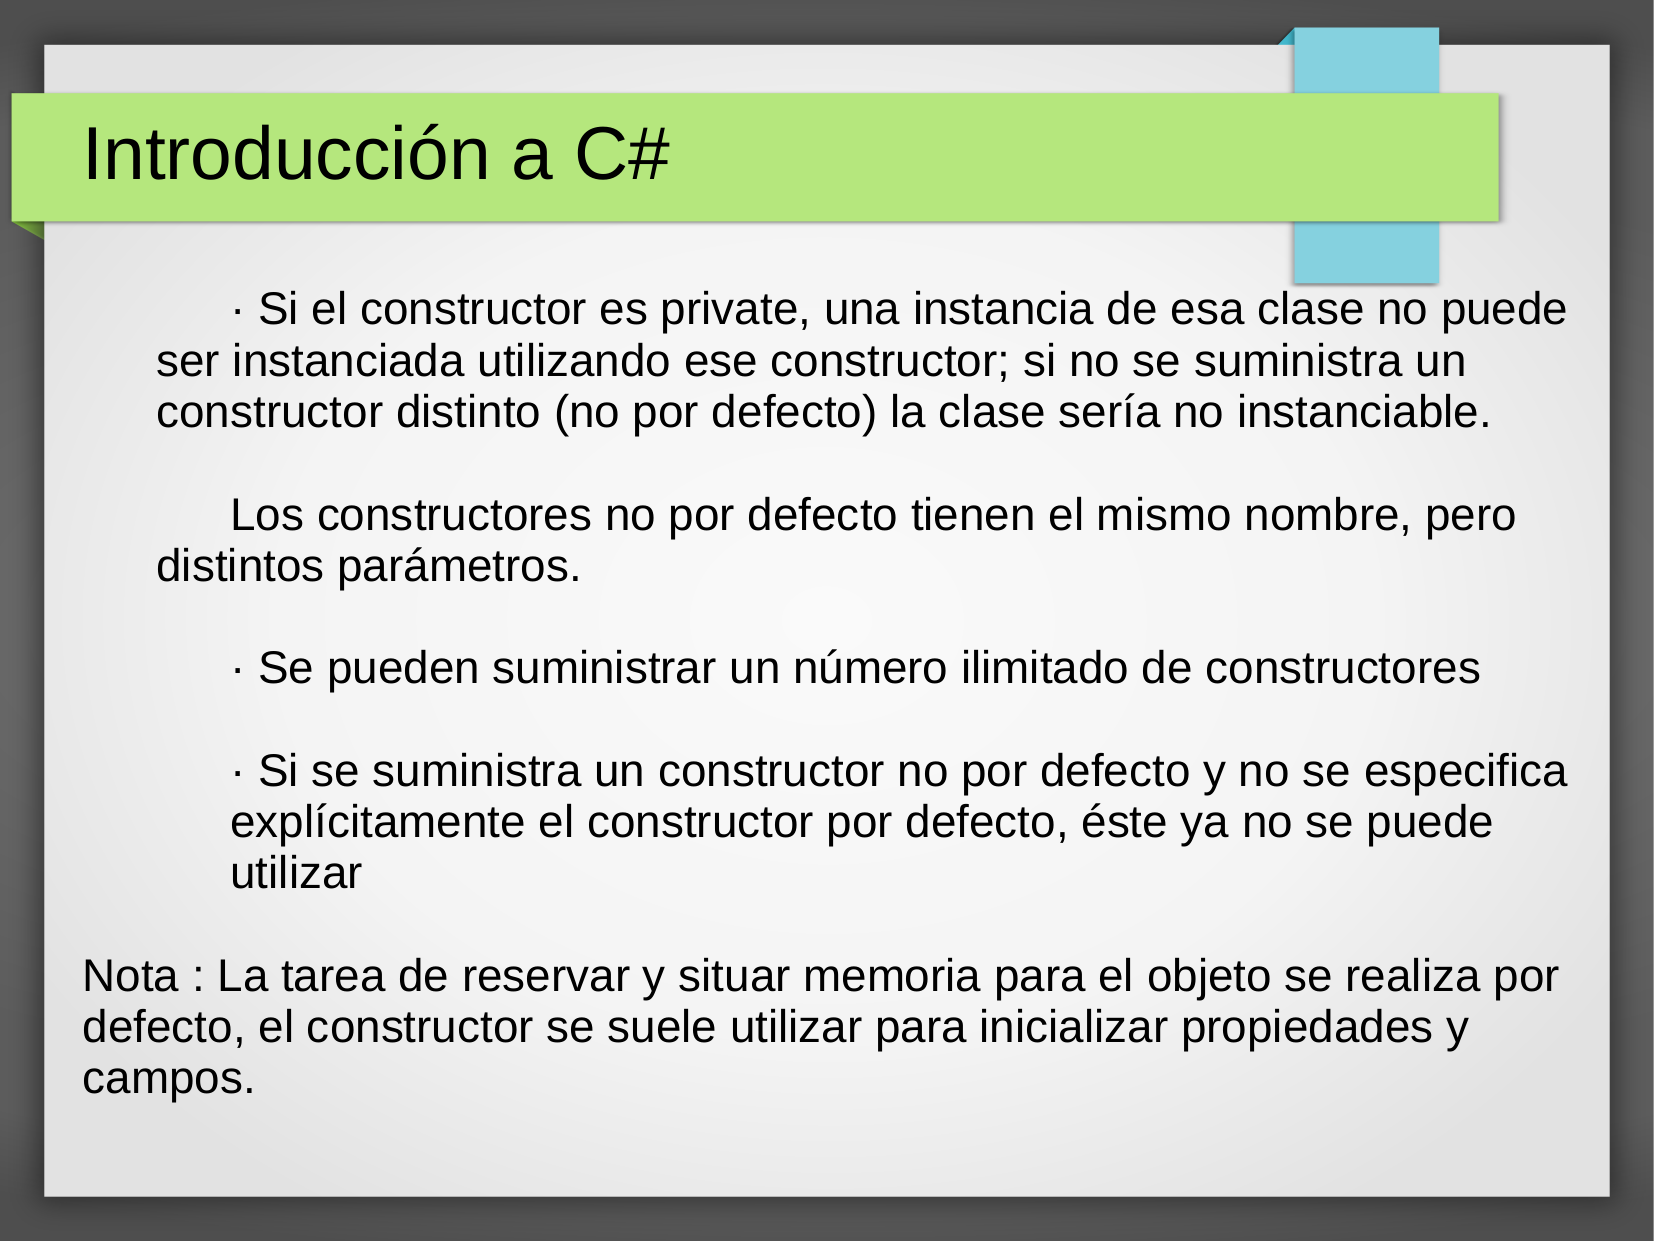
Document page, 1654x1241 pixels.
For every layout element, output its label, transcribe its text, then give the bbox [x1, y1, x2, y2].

title Introducción a C# [82, 94, 1264, 213]
picture [0, 0, 1654, 1241]
text_box · Si el constructor es private, una instancia de esa clase no puede ser instanciada utilizando ese constructor; si no se suministra un constructor distinto (no por defecto) la clase sería no instanciable. Los constructores no por defecto tienen el mismo nombre, pero distintos parámetros. · Se pueden suministrar un número ilimitado de constructores · Si se suministra un constructor no por defecto y no se especifica explícitamente el constructor por defecto, éste ya no se puede utilizar Nota : La tarea de reservar y situar memoria para el objeto se realiza por defecto, el constructor se suele utilizar para inicializar propiedades y campos. [82, 283, 1571, 1104]
